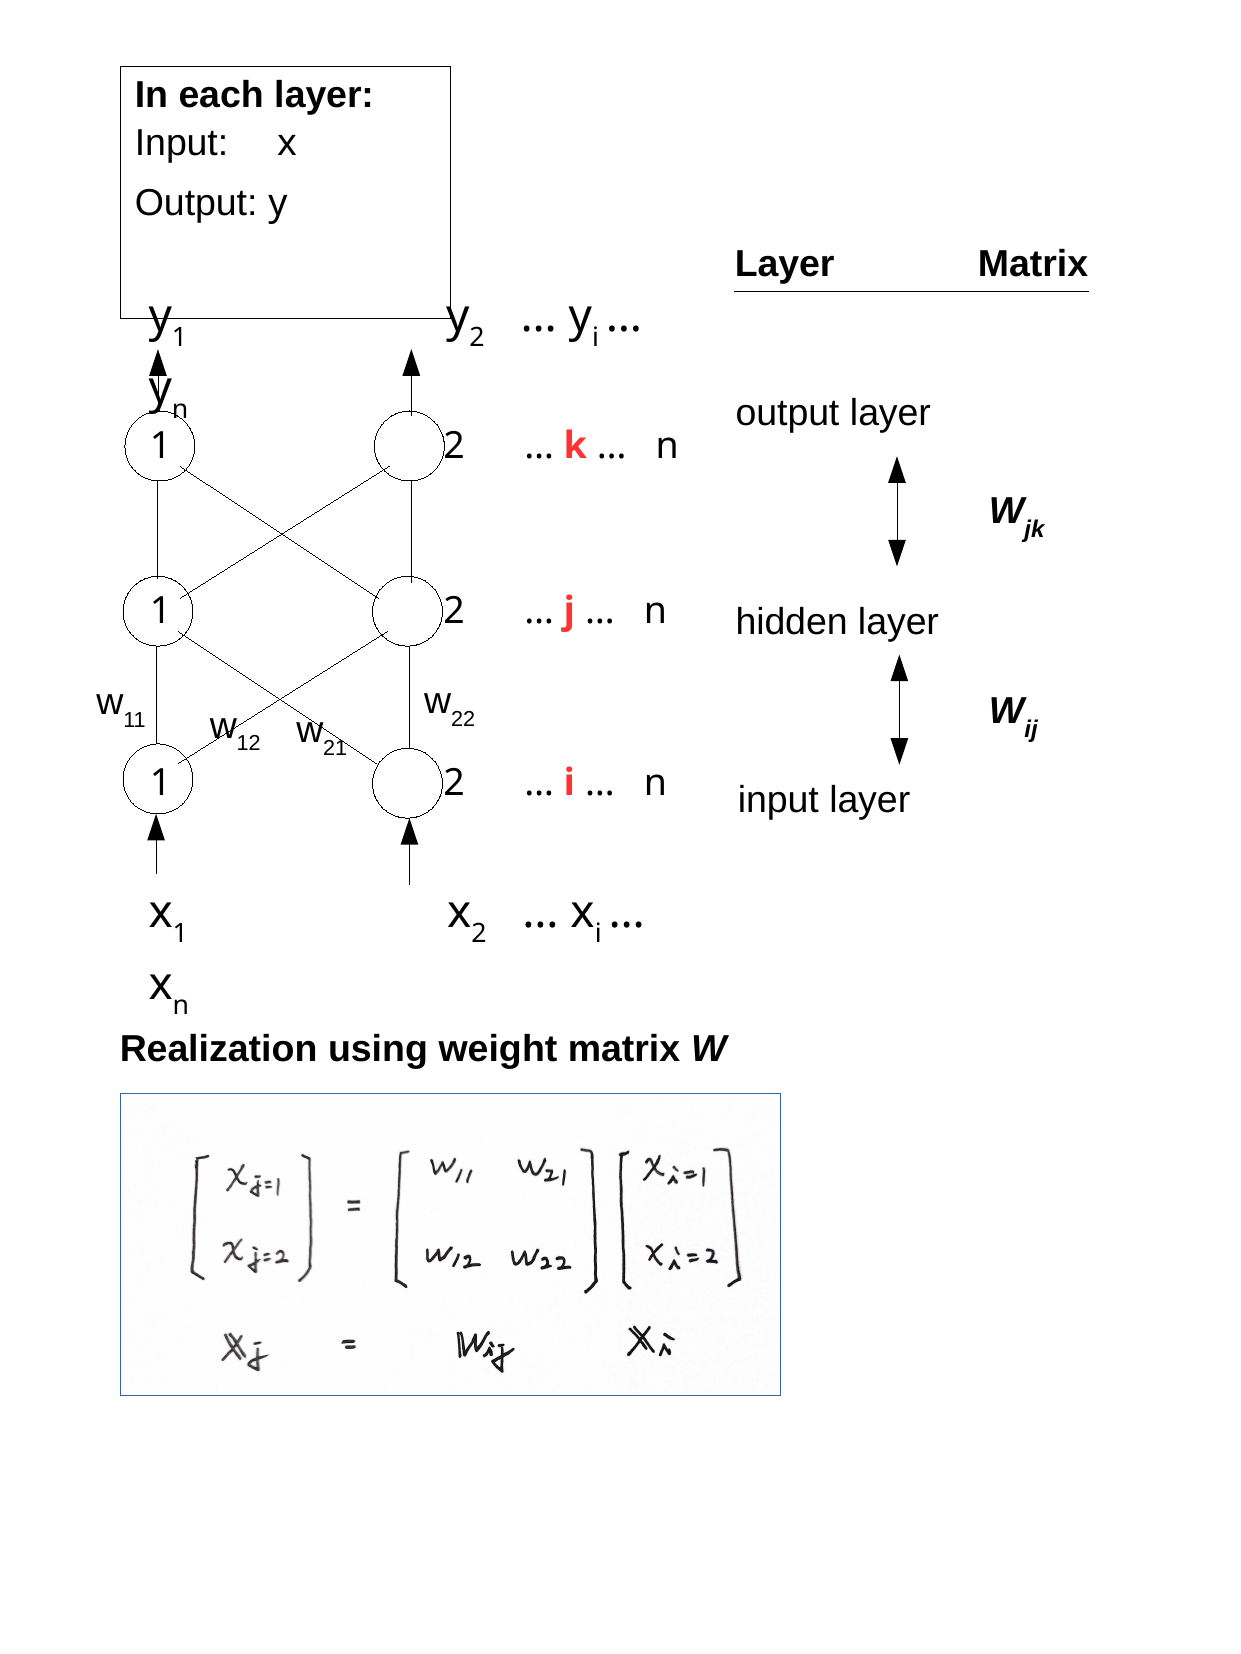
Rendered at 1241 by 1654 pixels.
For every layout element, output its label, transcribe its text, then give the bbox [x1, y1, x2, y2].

text_box w11 [81, 673, 226, 764]
picture [120, 1161, 781, 1396]
text_box y1 y2 … yi … yn [133, 274, 706, 427]
text_box y1 y2 … yi … yn [133, 274, 450, 318]
text_box input layer [723, 771, 1021, 871]
text_box x1 x2 … xi … xn [133, 871, 706, 1020]
text_box w22 [409, 689, 526, 747]
text_box 1 2 … k … n [135, 410, 781, 523]
text_box hidden layer [720, 592, 1074, 692]
text_box 1 2 … i … n [135, 747, 781, 860]
text_box Realization using weight matrix W [105, 1020, 1241, 1161]
text_box output layer [720, 383, 1020, 474]
text_box Matrix [963, 234, 1224, 346]
text_box w12 [195, 697, 331, 747]
text_box In each layer: Input: x Output: y [120, 66, 451, 241]
text_box 1 2 … j … n [135, 576, 781, 689]
text_box Wjk [974, 478, 1149, 607]
text_box Layer [720, 234, 904, 346]
text_box Wij [974, 678, 1119, 751]
text_box w21 [281, 701, 410, 747]
